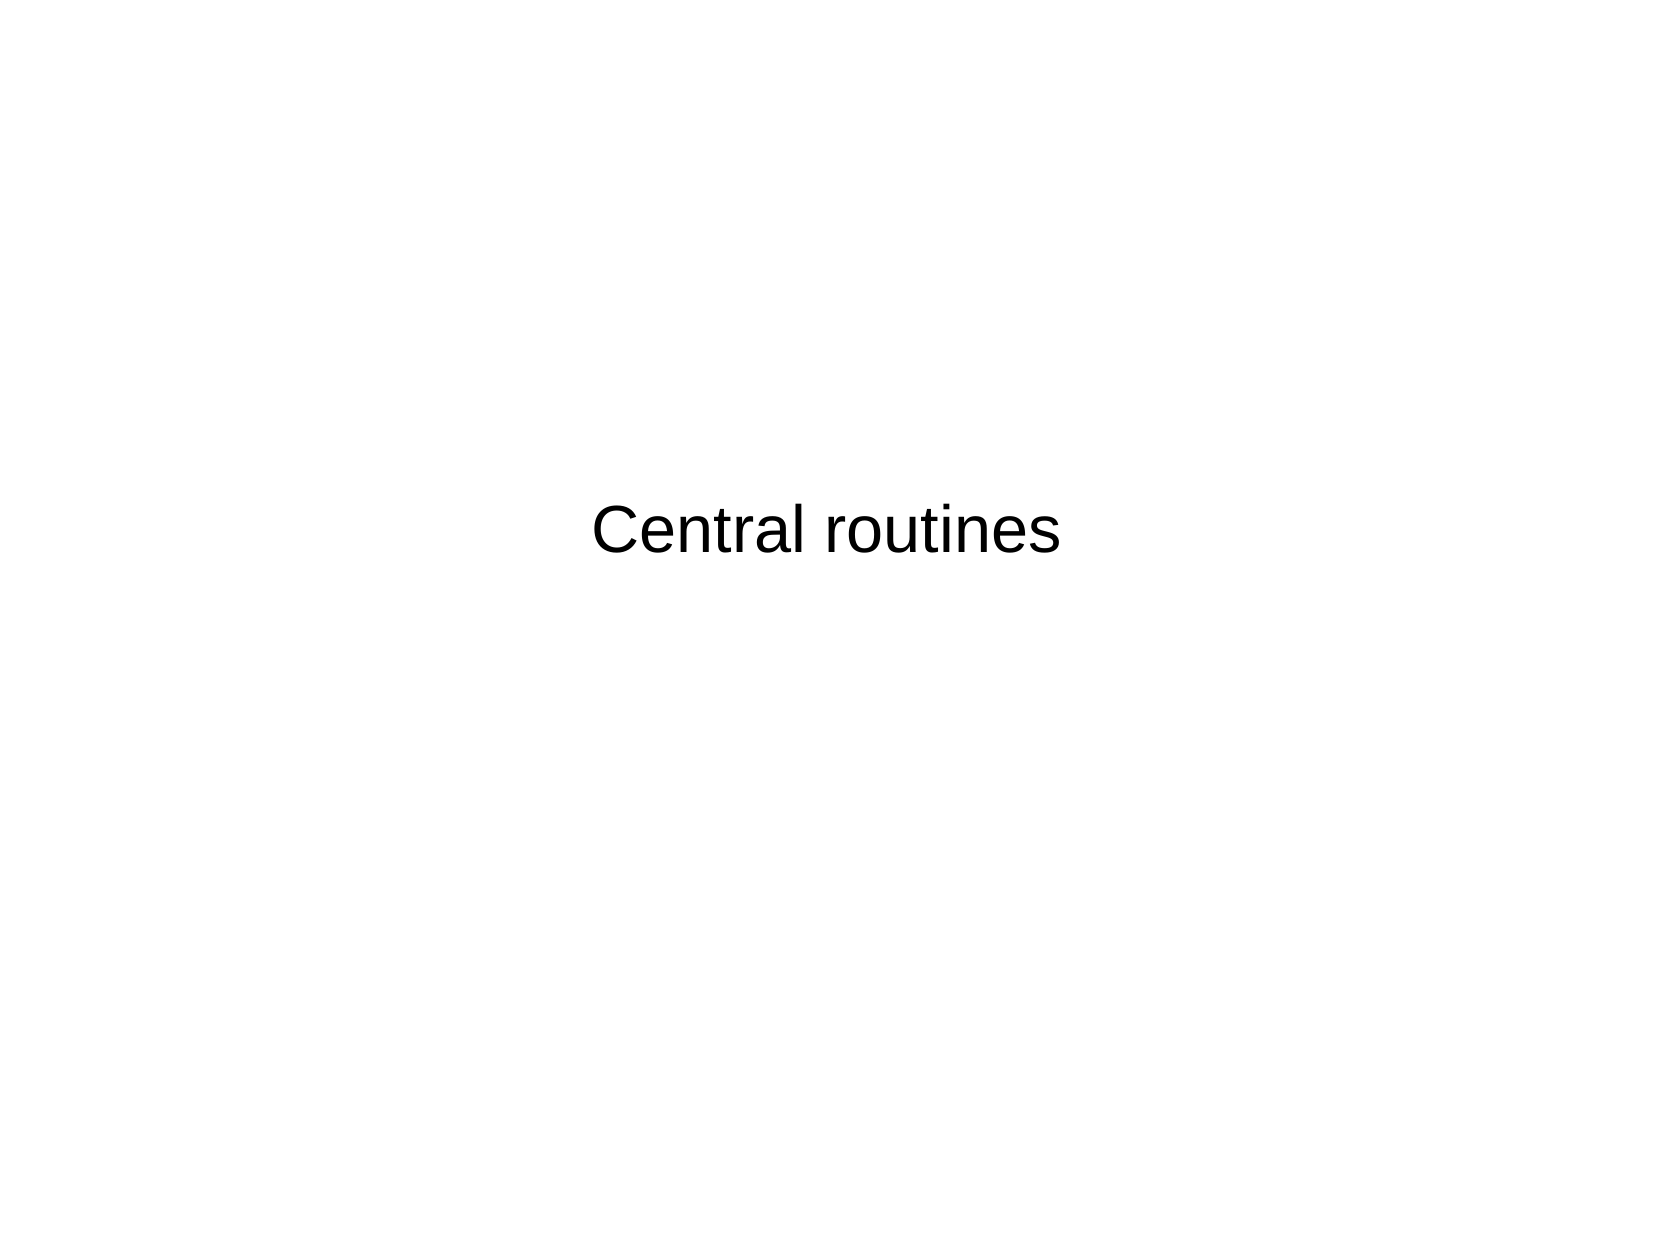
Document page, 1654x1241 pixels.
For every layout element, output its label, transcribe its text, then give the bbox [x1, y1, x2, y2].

subtitle Central routines [82, 49, 1571, 1010]
